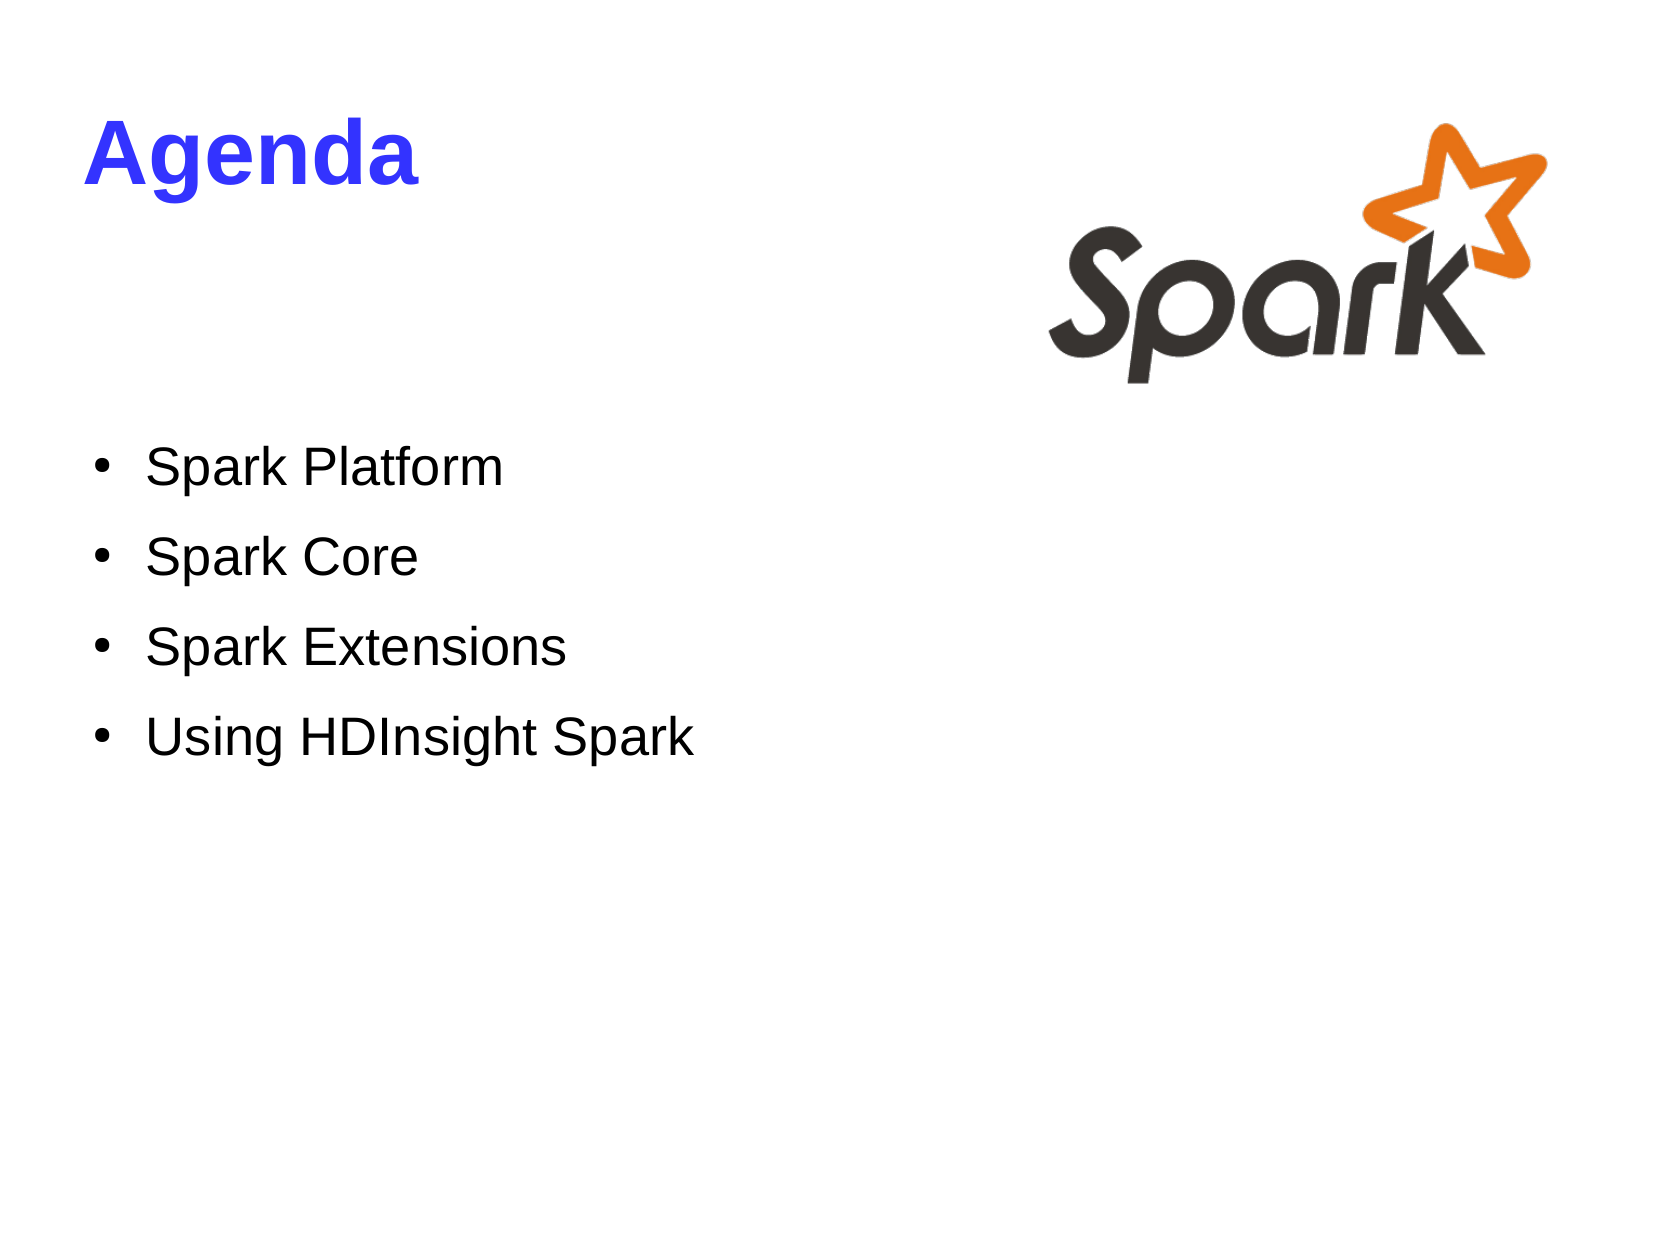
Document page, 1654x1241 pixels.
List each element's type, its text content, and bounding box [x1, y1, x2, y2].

picture [840, 119, 1654, 481]
list Spark Platform Spark Core Spark Extensions Using HDInsight Spark [75, 436, 1564, 796]
title Agenda [82, 49, 1571, 257]
